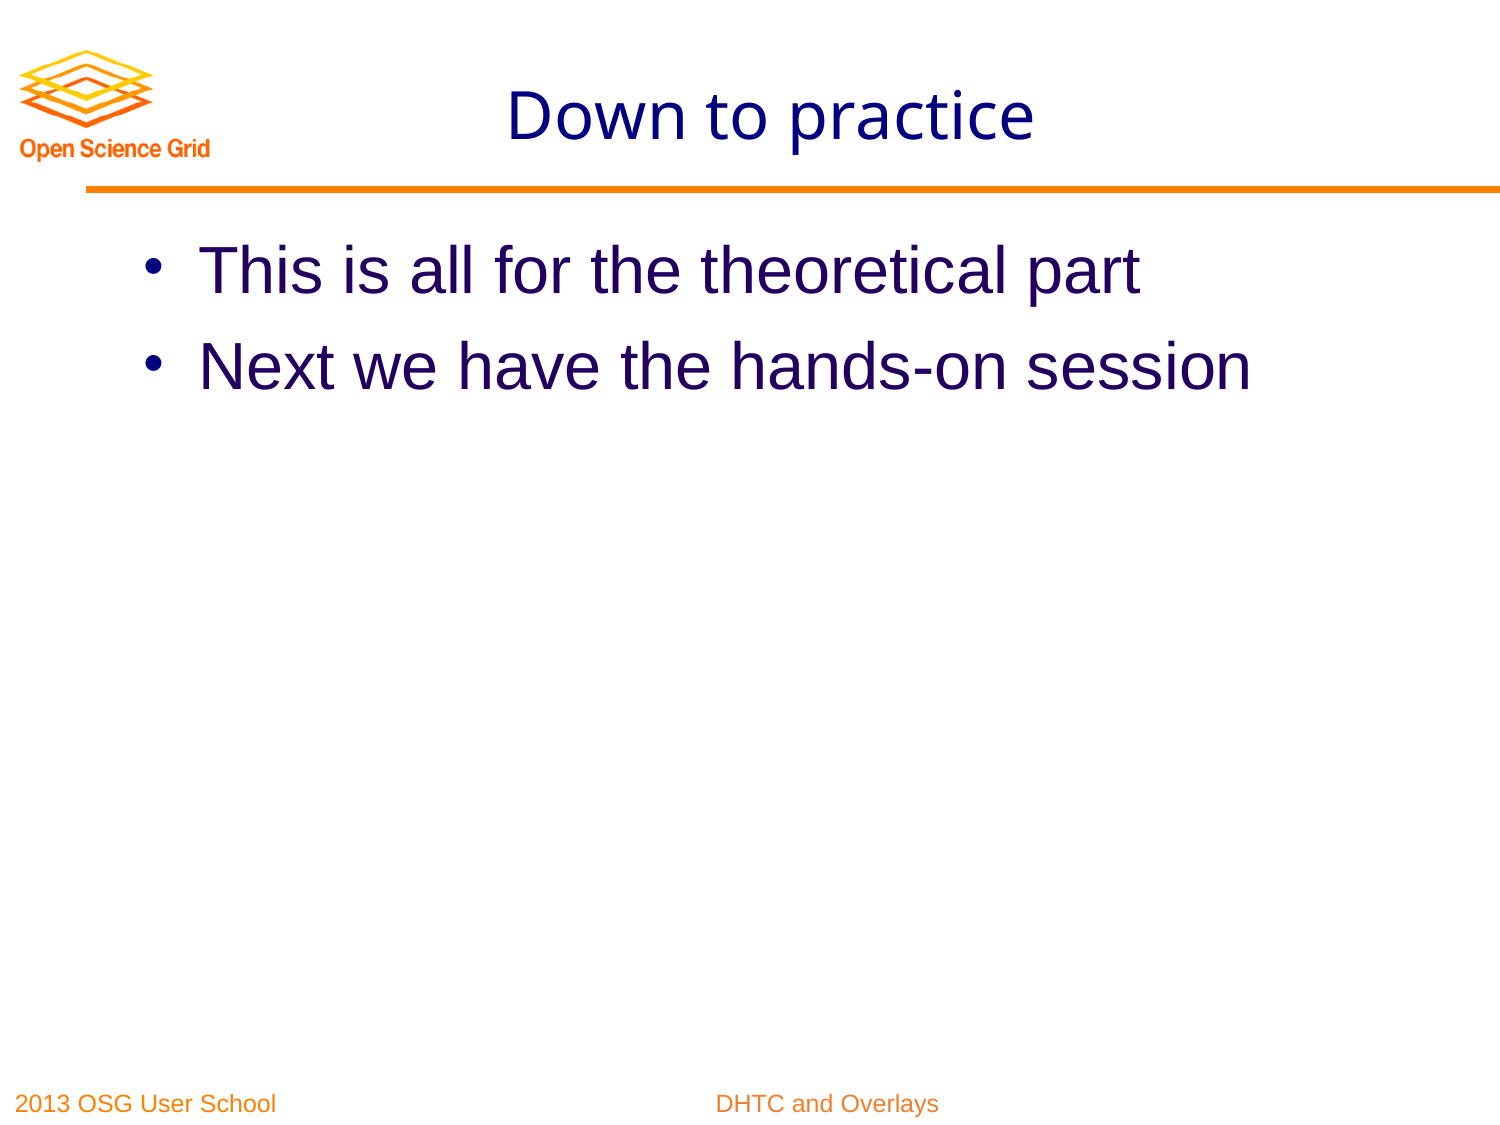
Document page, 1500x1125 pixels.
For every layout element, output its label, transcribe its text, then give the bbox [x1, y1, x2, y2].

list This is all for the theoretical part Next we have the hands-on session [127, 218, 1403, 962]
title Down to practice [201, 18, 1342, 207]
picture [0, 27, 201, 179]
